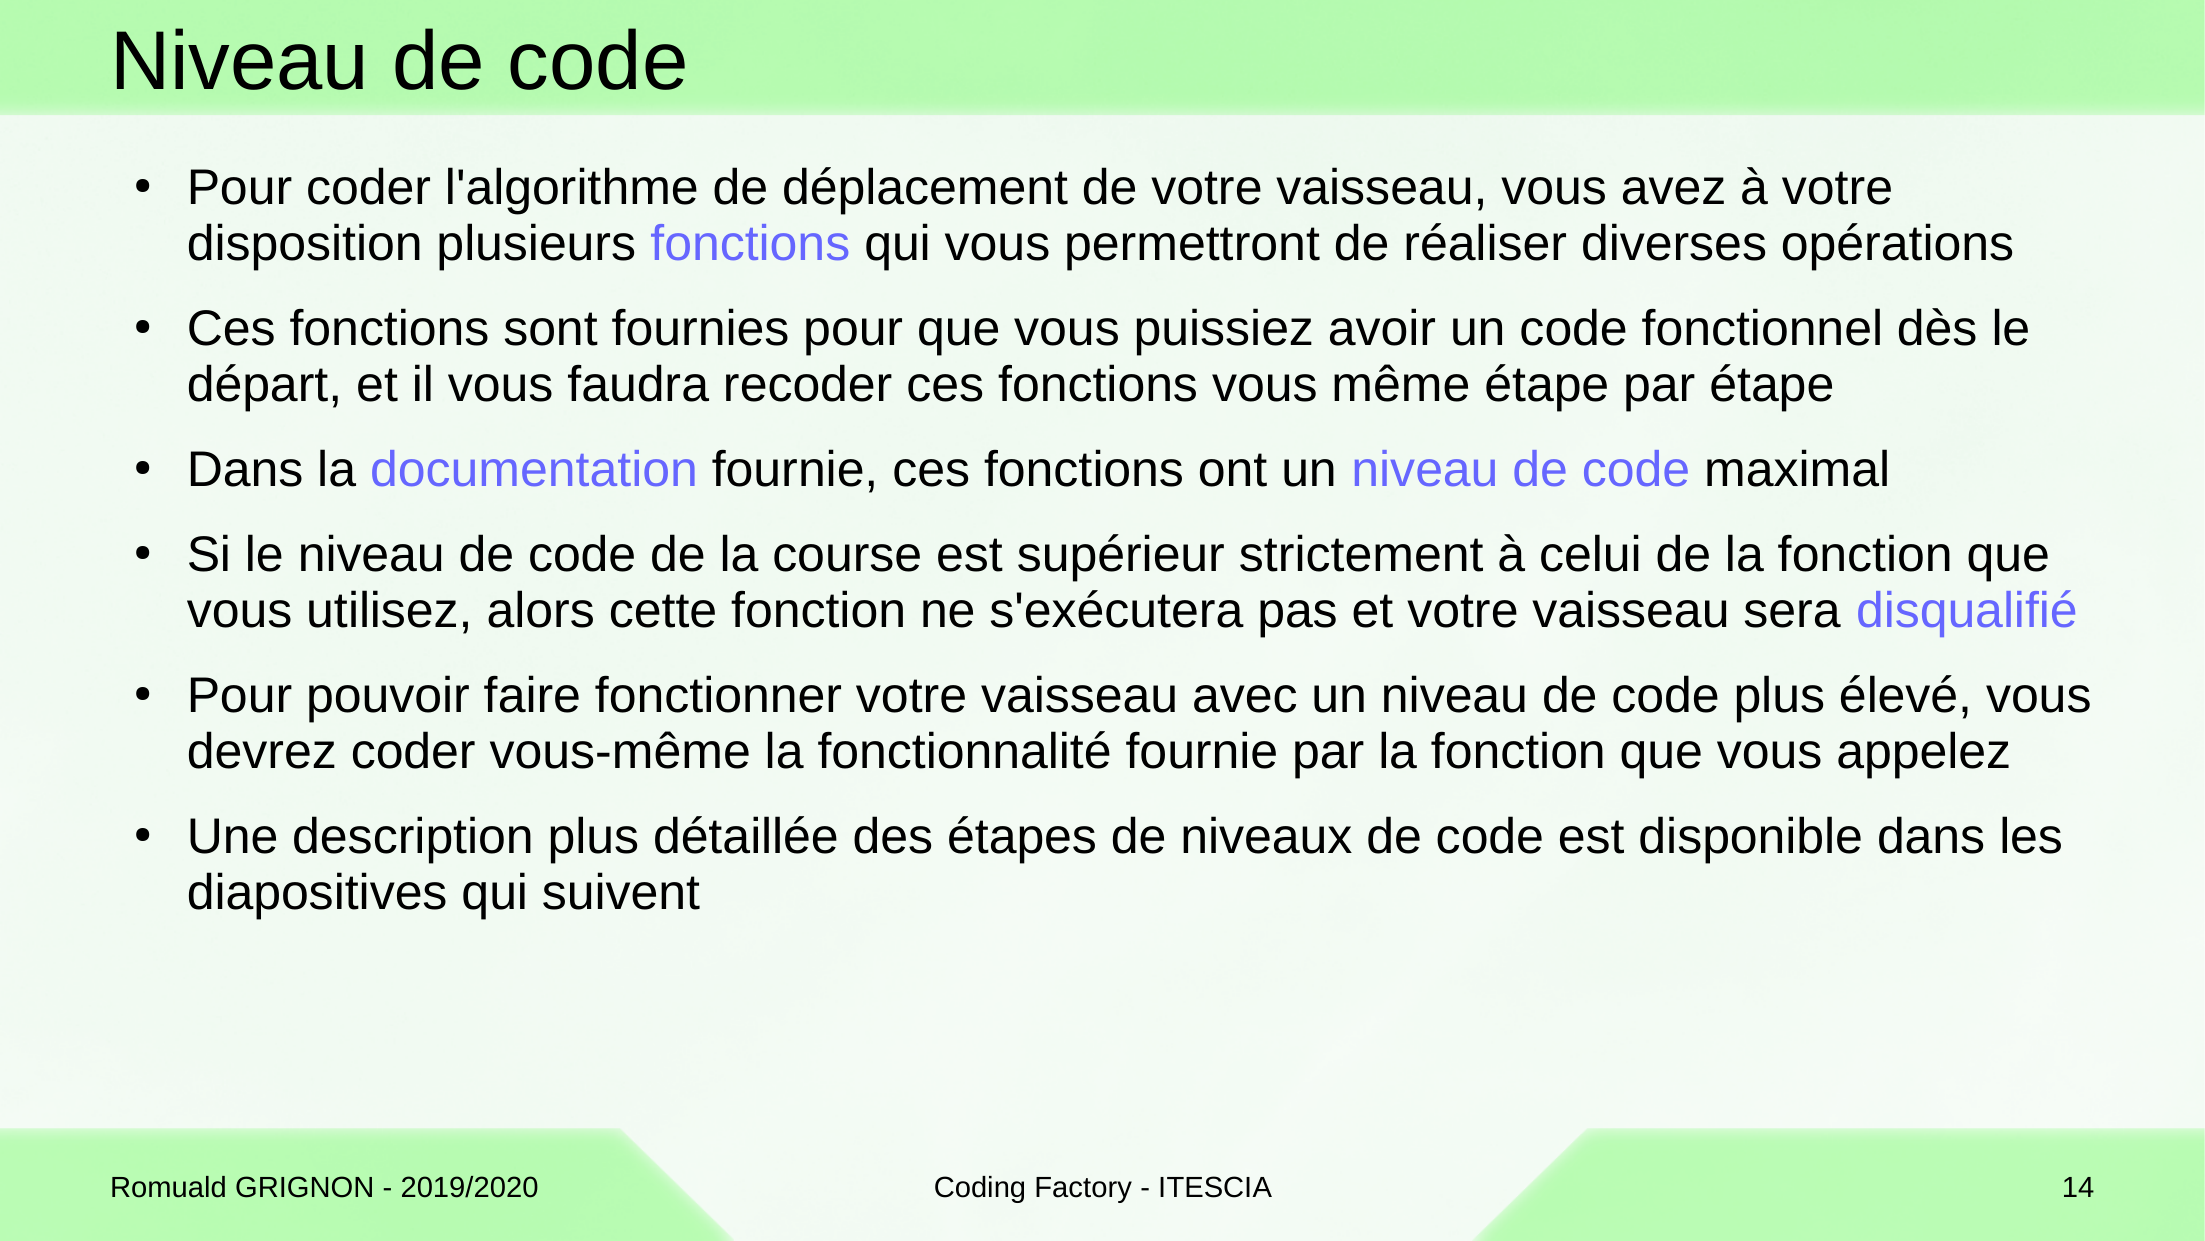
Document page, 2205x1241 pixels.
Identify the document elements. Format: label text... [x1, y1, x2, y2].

picture [0, 0, 2205, 1241]
list Pour coder l'algorithme de déplacement de votre vaisseau, vous avez à votre disposition plusieurs fonctions qui vous permettront de réaliser diverses opérations Ces fonctions sont fournies pour que vous puissiez avoir un code fonctionnel dès le départ, et il vous faudra recoder ces fonctions vous même étape par étape Dans la documentation fournie, ces fonctions ont un niveau de code maximal Si le niveau de code de la course est supérieur strictement à celui de la fonction que vous utilisez, alors cette fonction ne s'exécutera pas et votre vaisseau sera disqualifié Pour pouvoir faire fonctionner votre vaisseau avec un niveau de code plus élevé, vous devrez coder vous-même la fonctionnalité fournie par la fonction que vous appelez Une description plus détaillée des étapes de niveaux de code est disponible dans les diapositives qui suivent [116, 230, 2101, 1162]
title Niveau de code [110, 49, 2095, 257]
